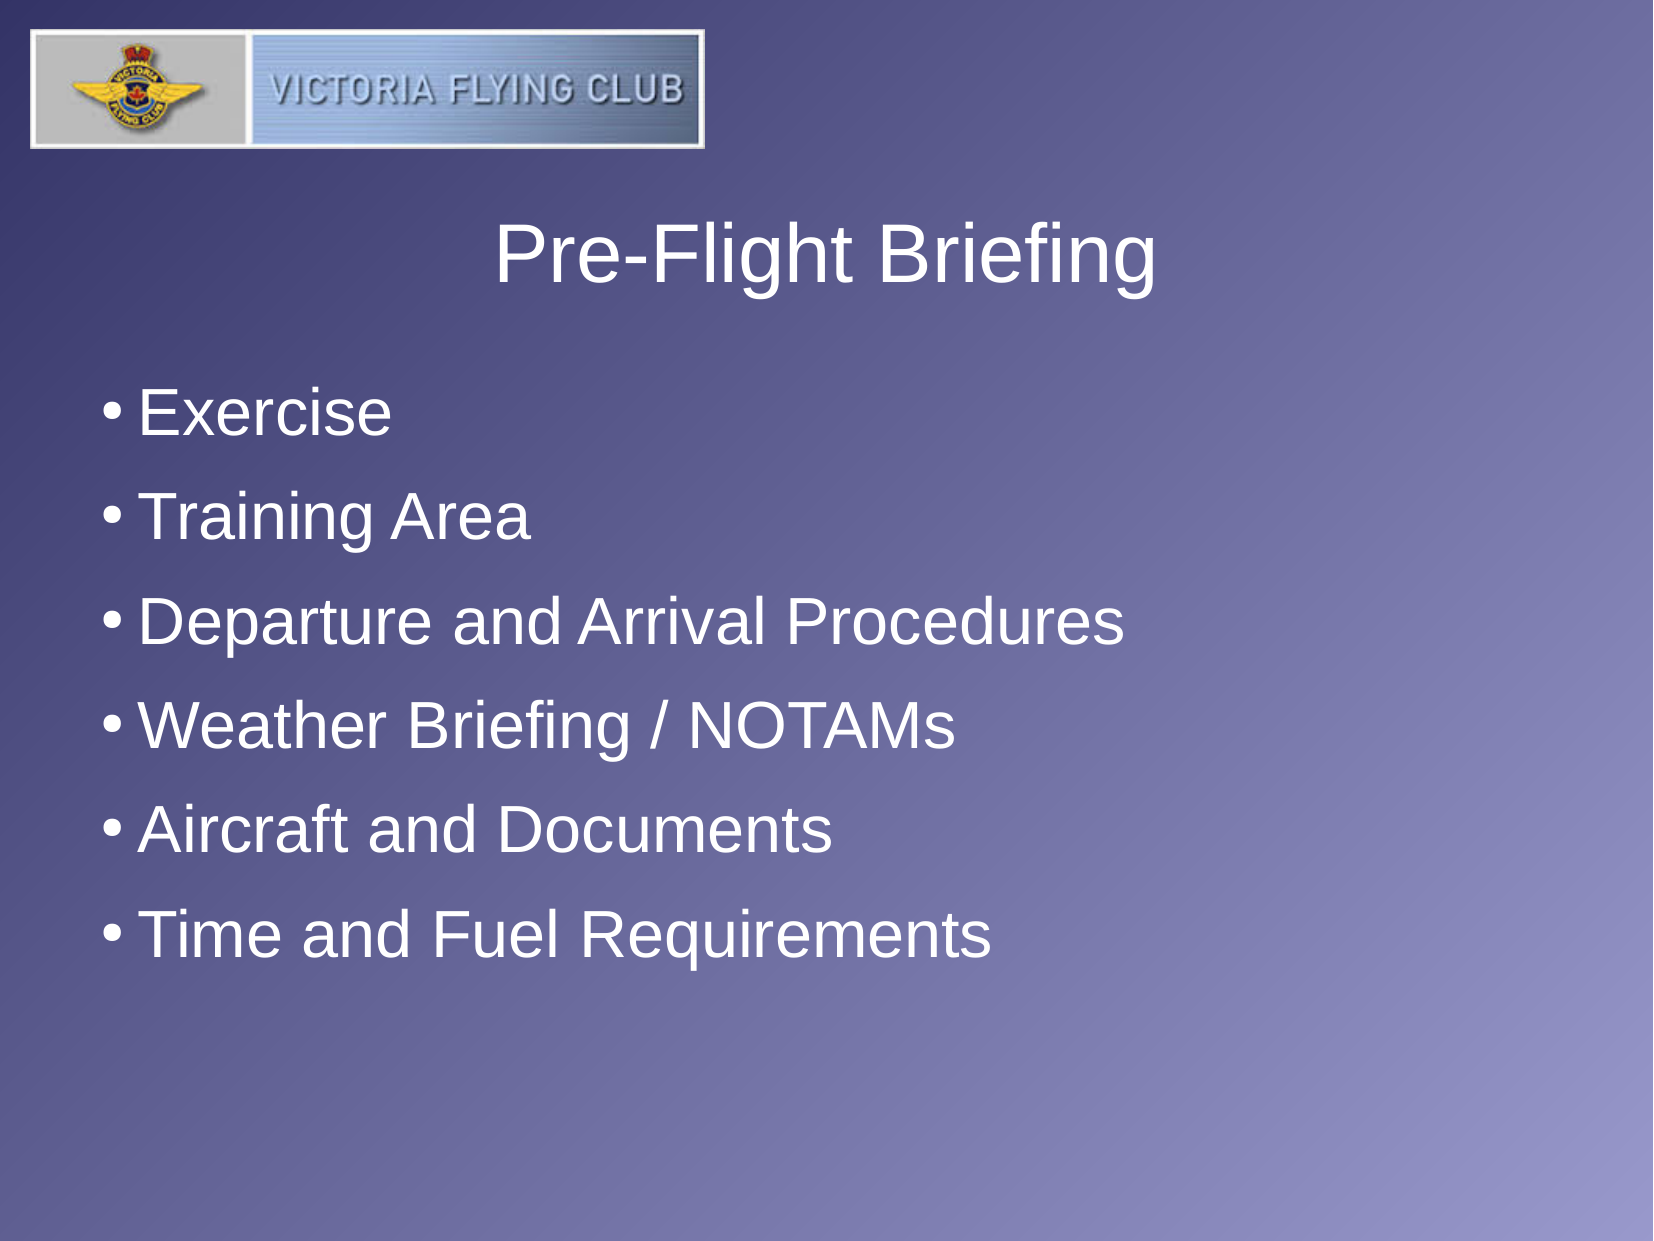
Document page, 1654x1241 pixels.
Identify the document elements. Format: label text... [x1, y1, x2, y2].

picture [30, 29, 705, 149]
list Exercise Training Area Departure and Arrival Procedures Weather Briefing / NOTAMs Aircraft and Documents Time and Fuel Requirements [82, 375, 1571, 1095]
title Pre-Flight Briefing [82, 150, 1571, 358]
